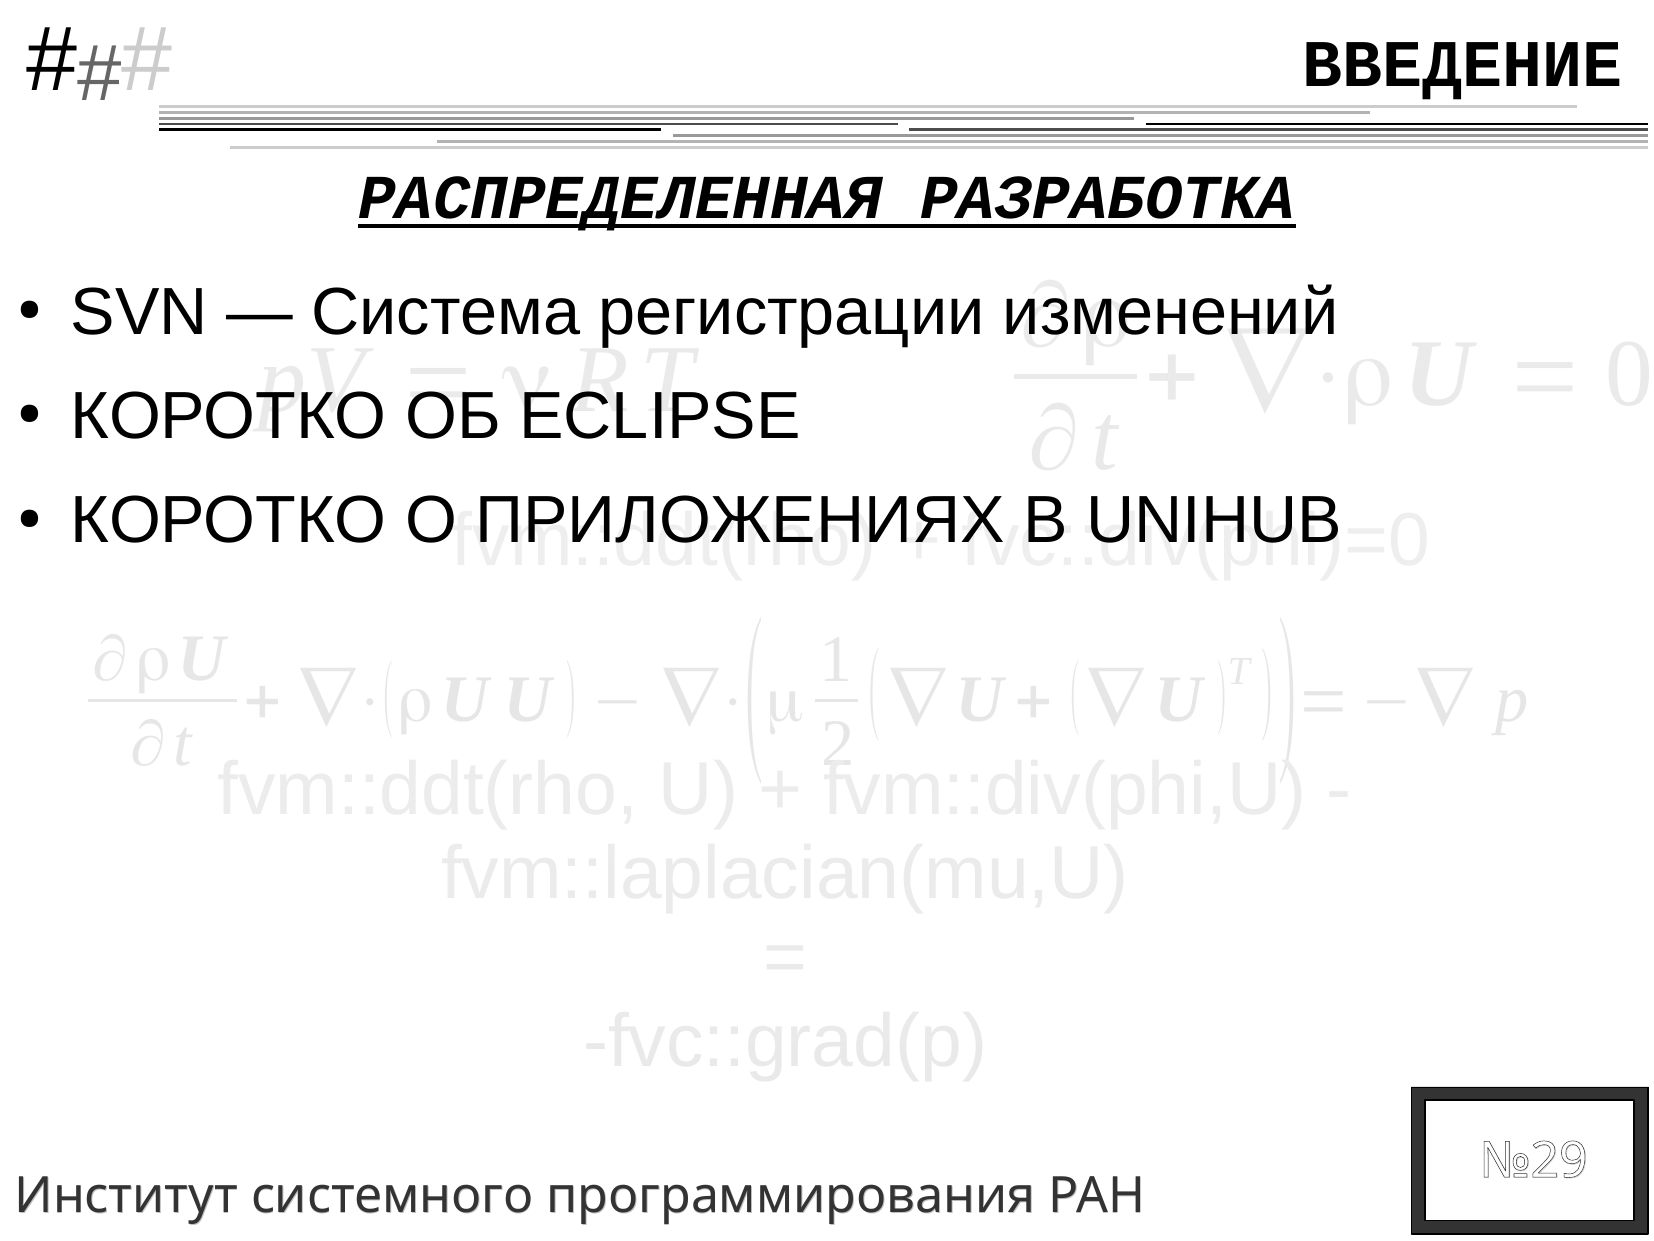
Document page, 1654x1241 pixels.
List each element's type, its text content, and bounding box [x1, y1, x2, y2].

title РАСПРЕДЕЛЕННАЯ РАЗРАБОТКА [0, 147, 1654, 257]
list SVN — Система регистрации изменений КОРОТКО ОБ ECLIPSE КОРОТКО О ПРИЛОЖЕНИЯХ В UNIHUB [0, 274, 1654, 1093]
